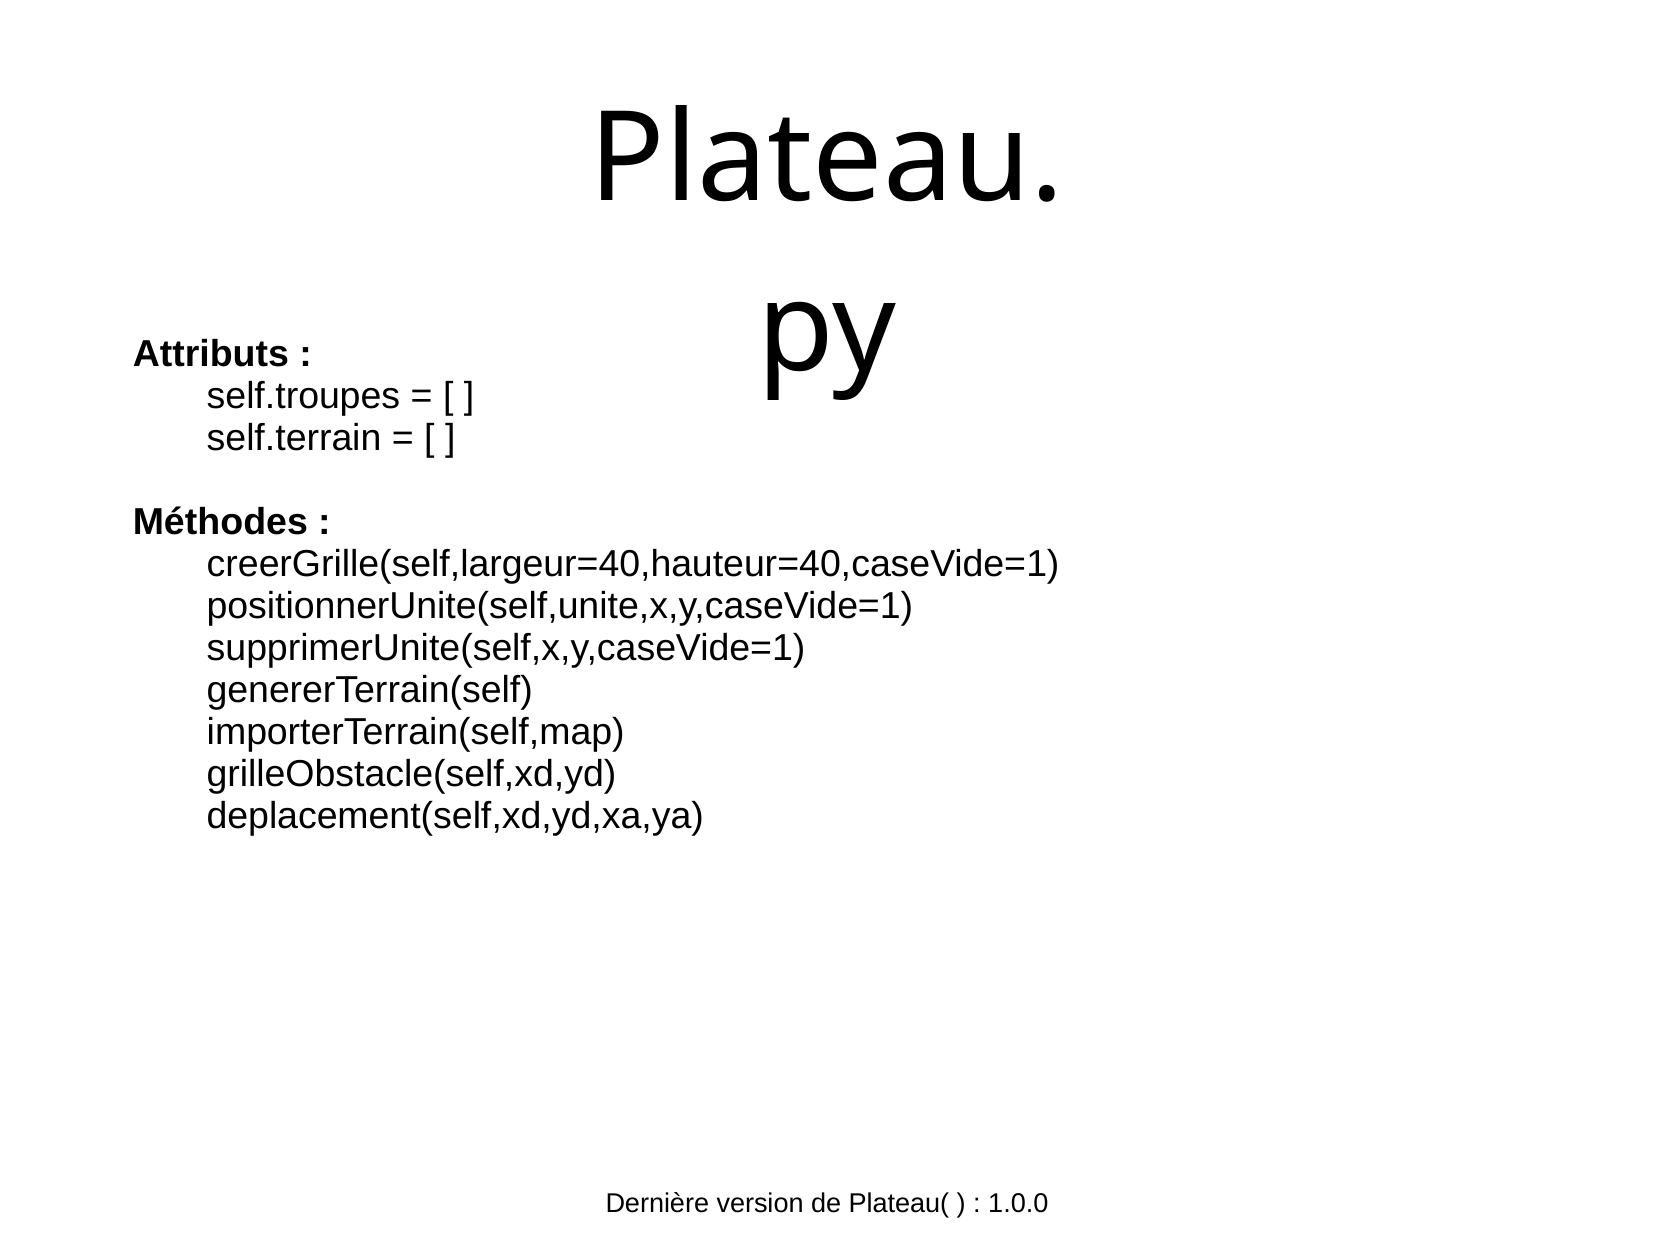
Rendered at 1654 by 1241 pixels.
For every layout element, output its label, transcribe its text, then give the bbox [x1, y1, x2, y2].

text_box Plateau.py [546, 59, 1108, 214]
text_box Dernière version de Plateau( ) : 1.0.0 [501, 1181, 1152, 1226]
text_box Attributs : self.troupes = [ ] self.terrain = [ ] Méthodes : creerGrille(self,largeur=40,hauteur=40,caseVide=1) positionnerUnite(self,unite,x,y,caseVide=1) supprimerUnite(self,x,y,caseVide=1) genererTerrain(self) importerTerrain(self,map) grilleObstacle(self,xd,yd) deplacement(self,xd,yd,xa,ya) [118, 324, 1536, 847]
